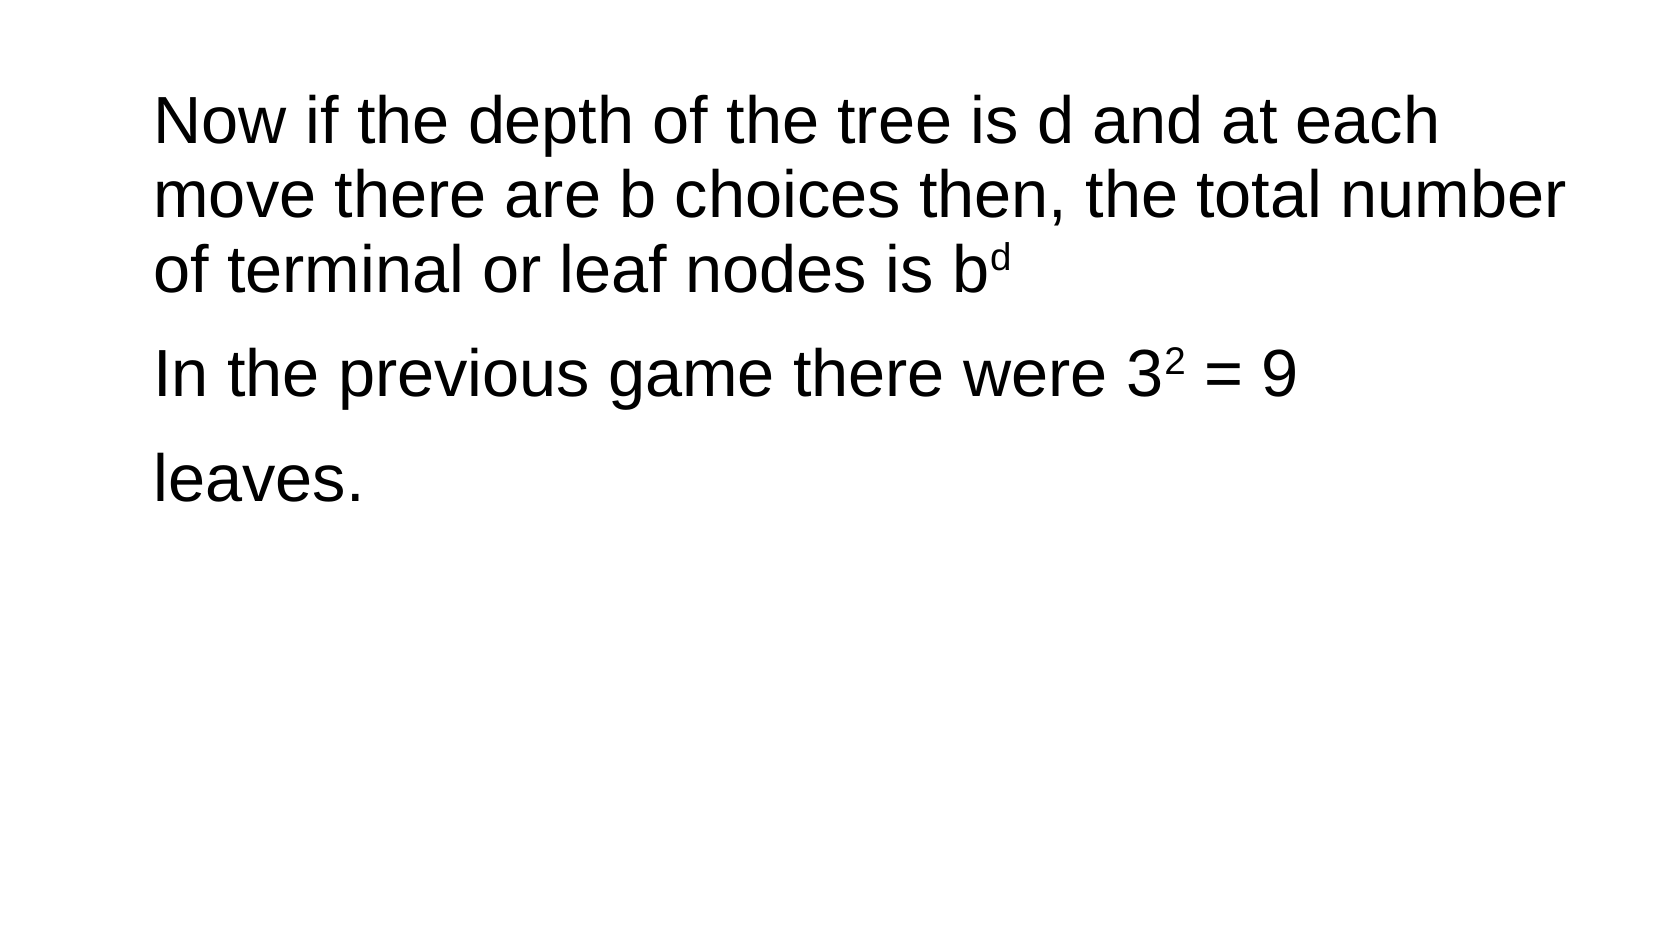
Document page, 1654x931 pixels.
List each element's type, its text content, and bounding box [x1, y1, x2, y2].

list Now if the depth of the tree is d and at each move there are b choices then, the total number of terminal or leaf nodes is bd In the previous game there were 32 = 9 leaves. [82, 82, 1571, 827]
